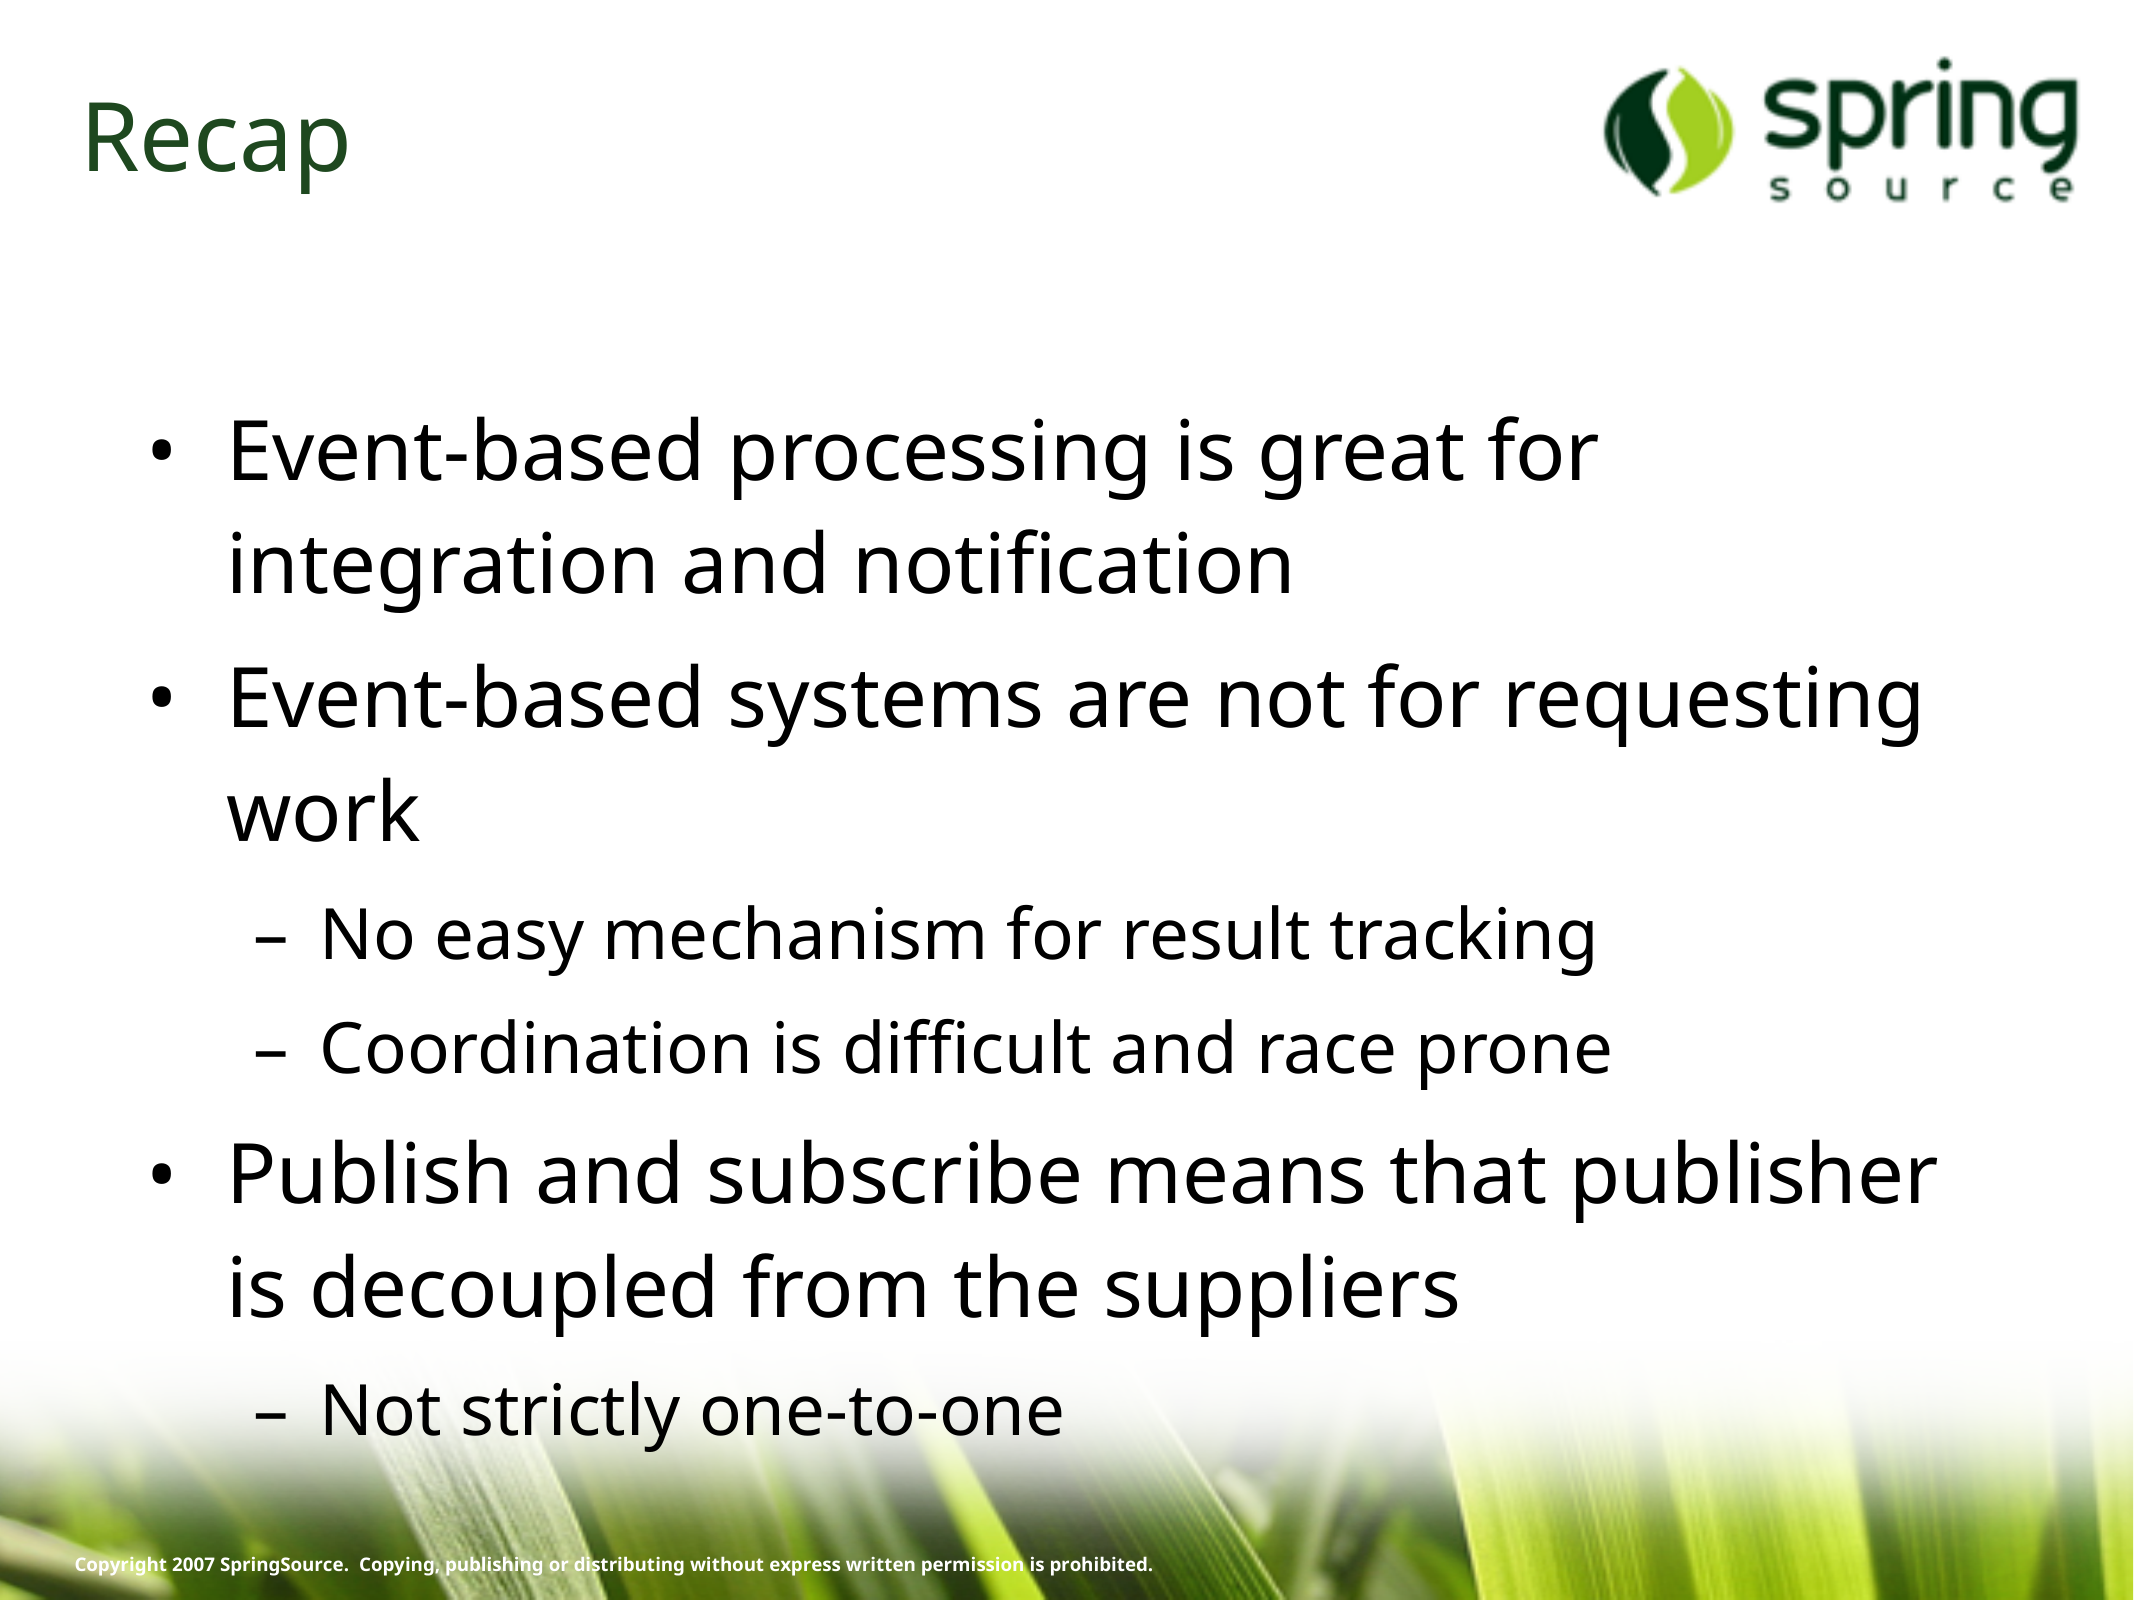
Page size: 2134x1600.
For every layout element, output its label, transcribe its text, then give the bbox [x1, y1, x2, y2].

picture [0, 1340, 2134, 1600]
picture [1555, 46, 2134, 224]
list Event-based processing is great for integration and notification Event-based systems are not for requesting work No easy mechanism for result tracking Coordination is difficult and race prone Publish and subscribe means that publisher is decoupled from the suppliers Not strictly one-to-one [146, 391, 1982, 1352]
title Recap [80, 16, 1548, 253]
